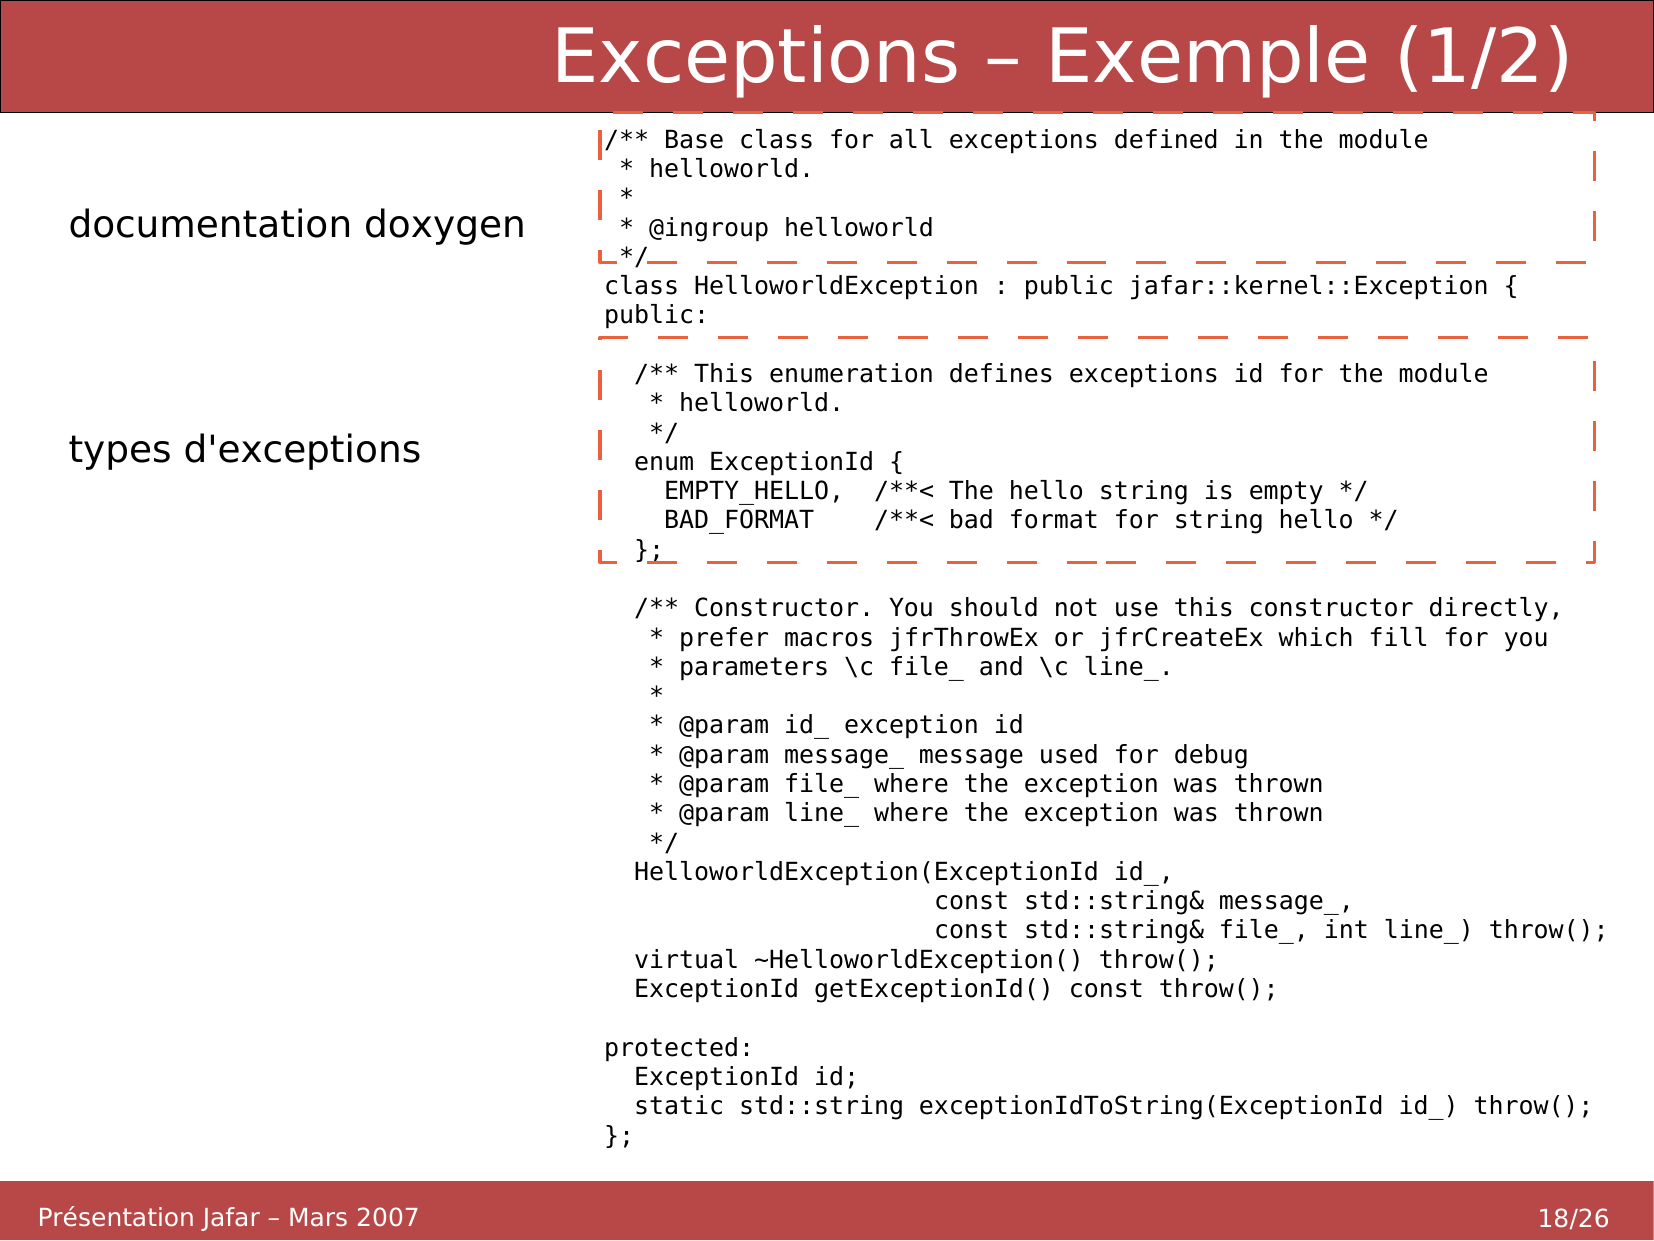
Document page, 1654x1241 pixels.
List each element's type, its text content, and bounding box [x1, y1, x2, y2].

text_box /** Base class for all exceptions defined in the module * helloworld. * * @ingroup helloworld */ class HelloworldException : public jafar::kernel::Exception { public: /** This enumeration defines exceptions id for the module * helloworld. */ enum ExceptionId { EMPTY_HELLO, /**< The hello string is empty */ BAD_FORMAT /**< bad format for string hello */ }; /** Constructor. You should not use this constructor directly, * prefer macros jfrThrowEx or jfrCreateEx which fill for you * parameters \c file_ and \c line_. * * @param id_ exception id * @param message_ message used for debug * @param file_ where the exception was thrown * @param line_ where the exception was thrown */ HelloworldException(ExceptionId id_, const std::string& message_, const std::string& file_, int line_) throw(); virtual ~HelloworldException() throw(); ExceptionId getExceptionId() const throw(); protected: ExceptionId id; static std::string exceptionIdToString(ExceptionId id_) throw(); }; [544, 112, 1654, 1163]
text_box types d'exceptions [68, 337, 601, 563]
title Exceptions – Exemple (1/2) [0, 0, 1654, 113]
text_box documentation doxygen [68, 112, 601, 337]
